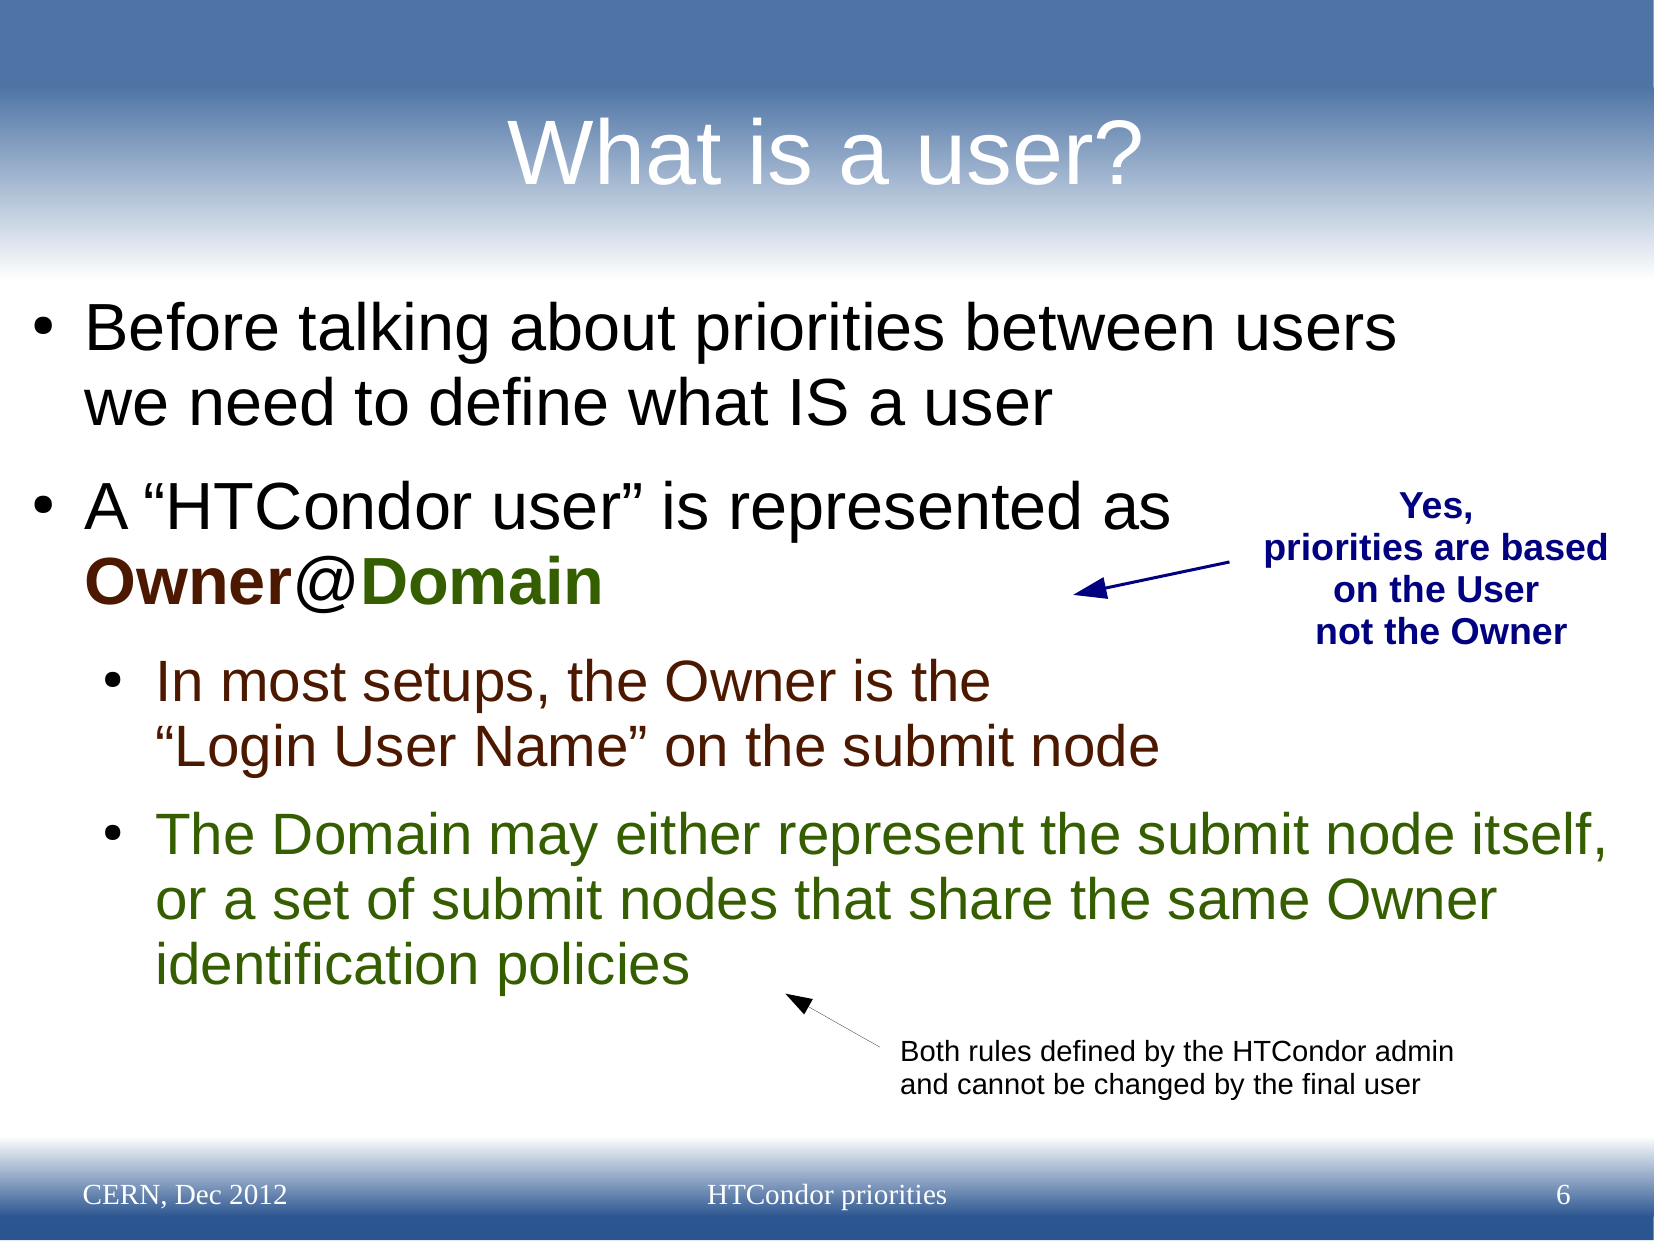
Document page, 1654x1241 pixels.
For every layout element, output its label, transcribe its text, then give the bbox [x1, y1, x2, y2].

text_box Yes, priorities are based on the User not the Owner [1248, 476, 1635, 660]
text_box Both rules defined by the HTCondor admin and cannot be changed by the final user [885, 1027, 1471, 1109]
list Before talking about priorities between users we need to define what IS a user A “HTCondor user” is represented as Owner@Domain In most setups, the Owner is the “Login User Name” on the submit node The Domain may either represent the submit node itself, or a set of submit nodes that share the same Owner identification policies [13, 290, 1636, 1064]
title What is a user? [82, 49, 1571, 257]
